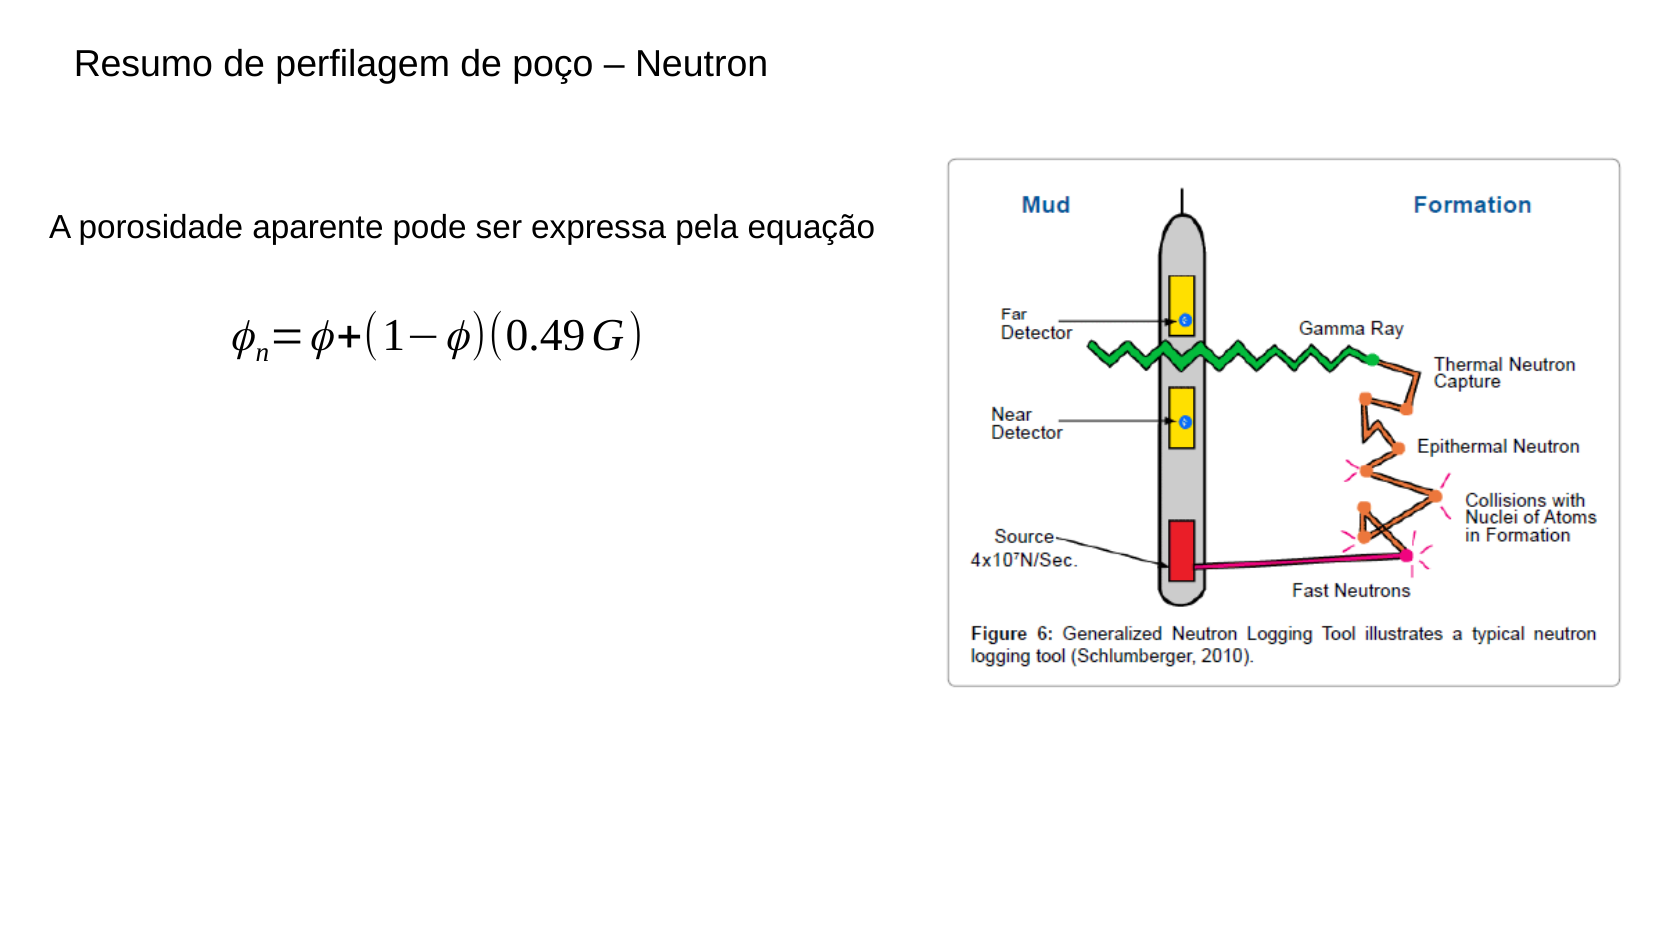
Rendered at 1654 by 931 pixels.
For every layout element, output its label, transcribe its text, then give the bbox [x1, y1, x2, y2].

chart [1236, 515, 1355, 575]
text_box A porosidade aparente pode ser expressa pela equação [34, 200, 938, 295]
picture [937, 145, 1630, 697]
chart [222, 307, 650, 367]
text_box Resumo de perfilagem de poço – Neutron [59, 35, 1123, 93]
